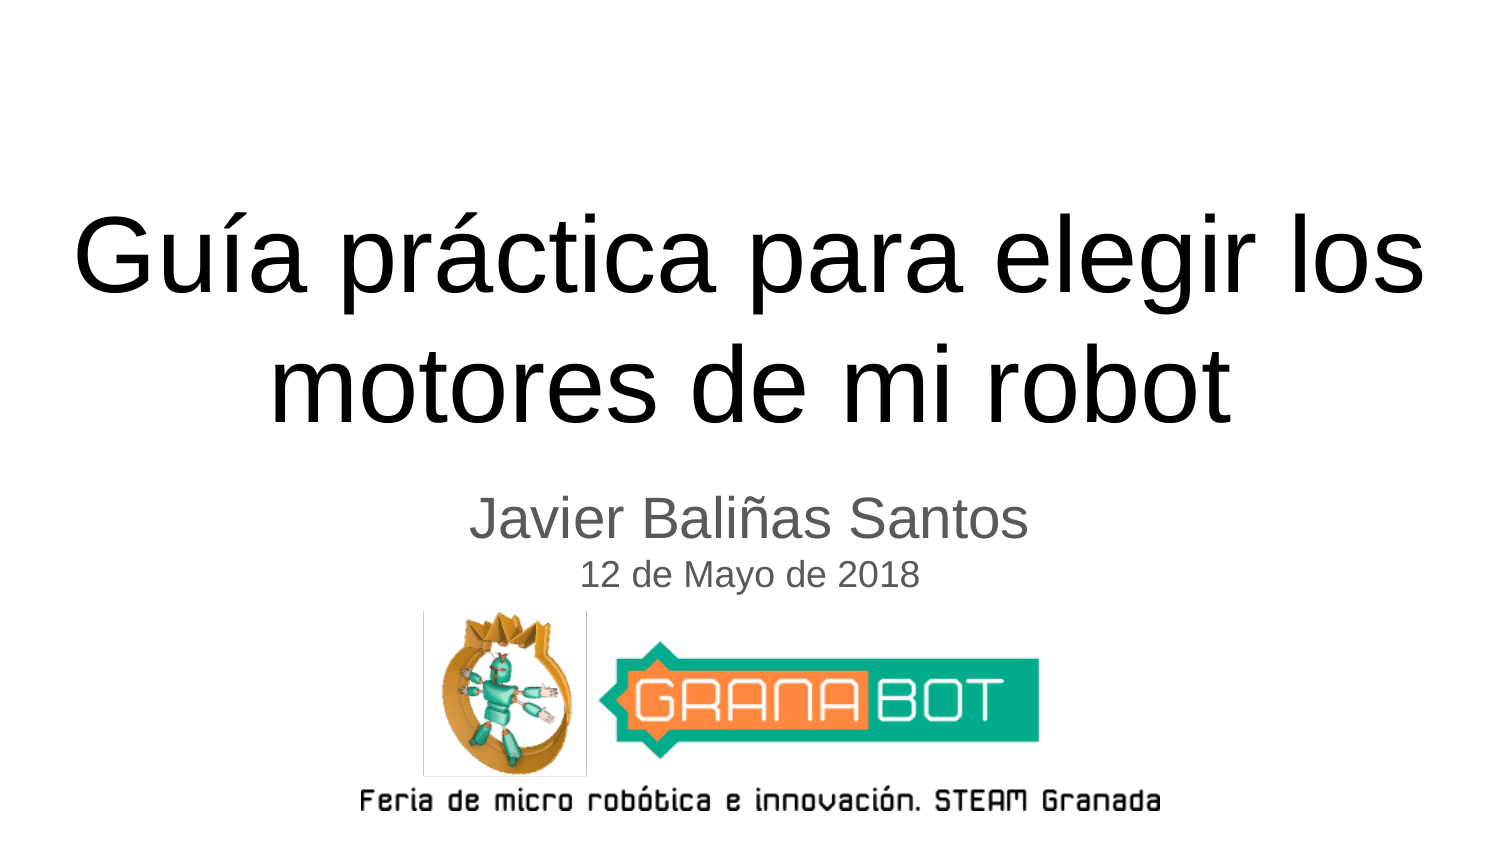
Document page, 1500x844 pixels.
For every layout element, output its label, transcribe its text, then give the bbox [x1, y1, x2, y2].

subtitle Javier Baliñas Santos 12 de Mayo de 2018 [51, 464, 1449, 595]
title Guía práctica para elegir los motores de mi robot [51, 122, 1449, 459]
picture [361, 611, 1160, 811]
